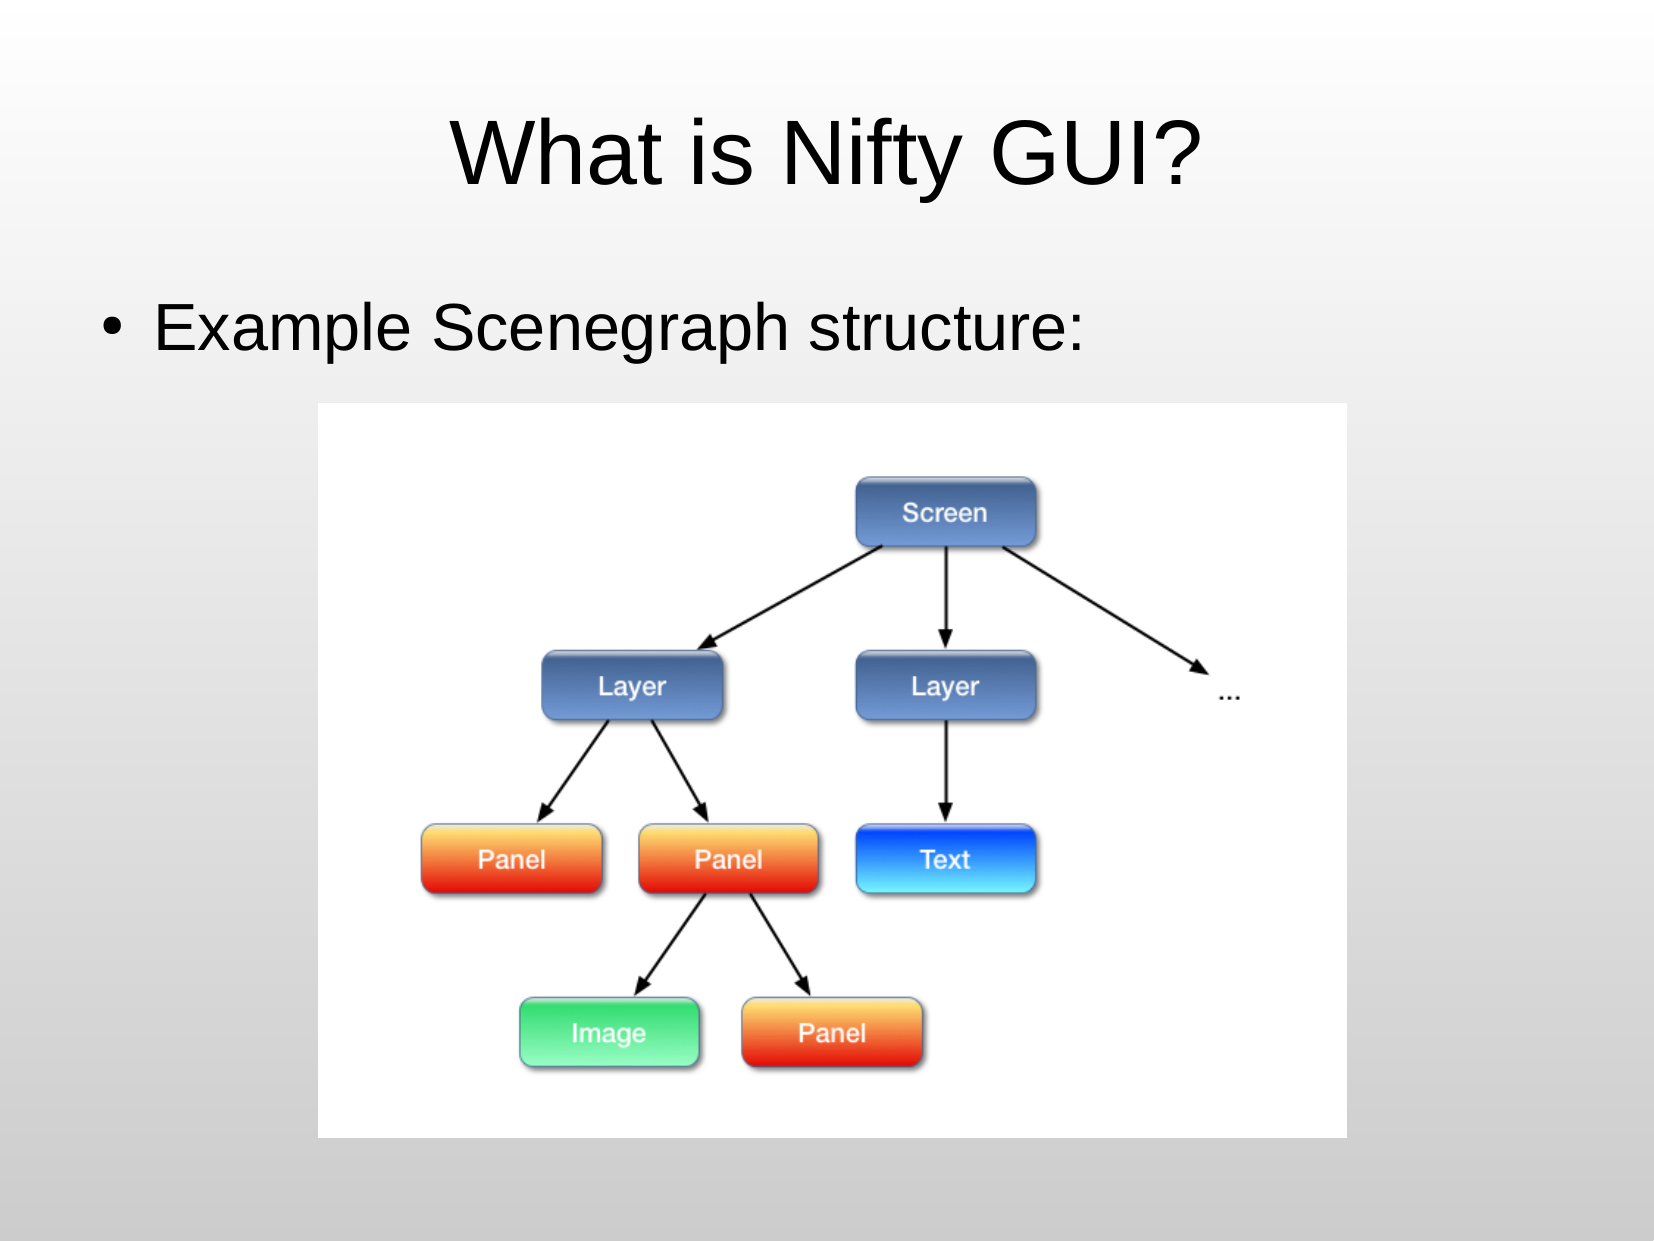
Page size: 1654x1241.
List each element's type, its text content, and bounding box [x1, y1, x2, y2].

picture [318, 403, 1347, 1138]
title What is Nifty GUI? [82, 49, 1571, 257]
list Example Scenegraph structure: [82, 290, 1571, 1109]
